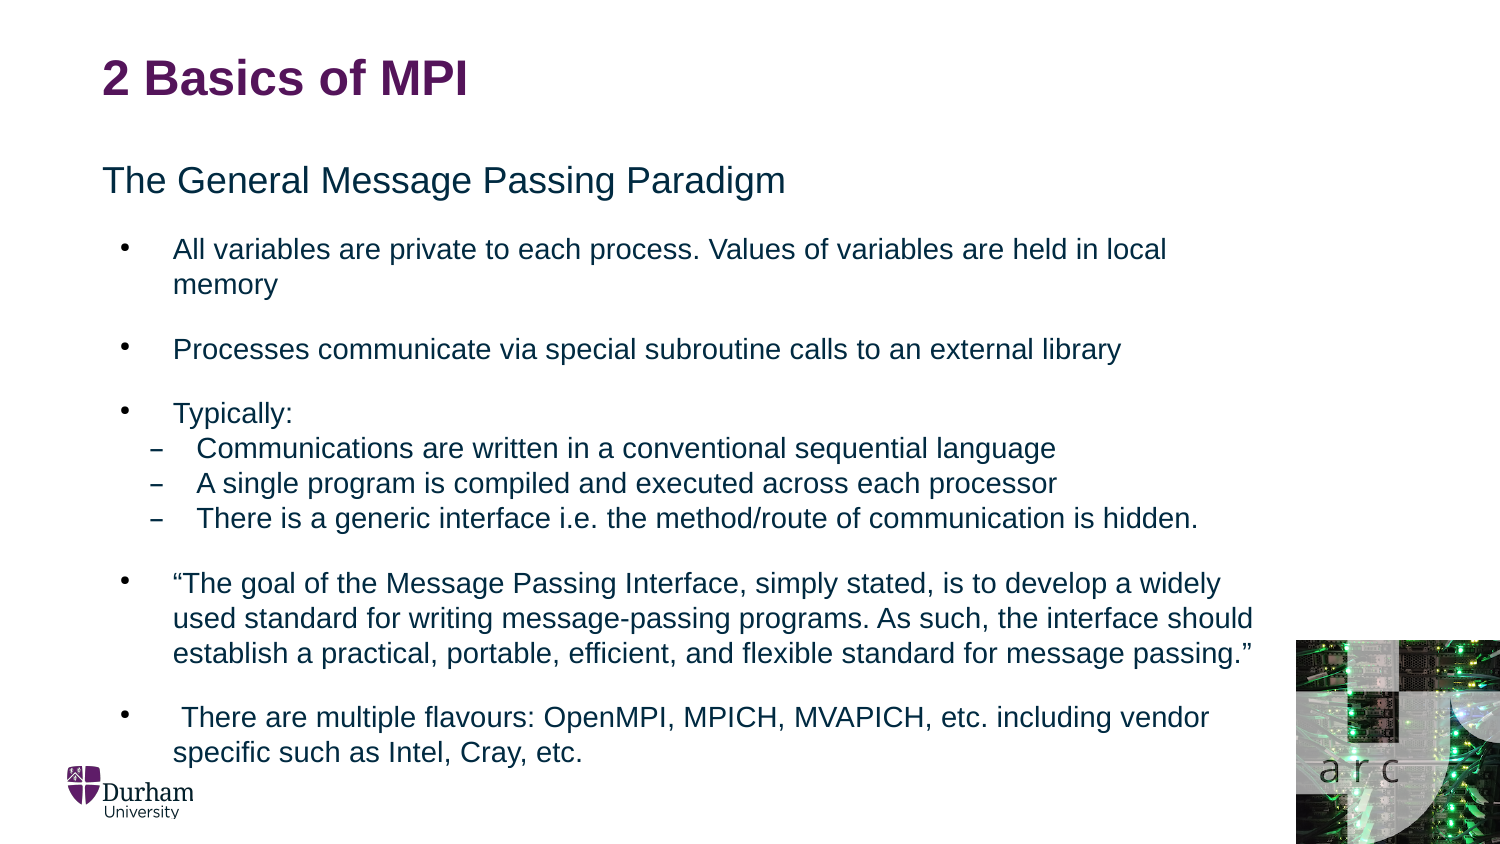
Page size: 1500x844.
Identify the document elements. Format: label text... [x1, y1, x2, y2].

list The General Message Passing Paradigm All variables are private to each process. Values of variables are held in local memory Processes communicate via special subroutine calls to an external library Typically: Communications are written in a conventional sequential language A single program is compiled and executed across each processor There is a generic interface i.e. the method/route of communication is hidden. “The goal of the Message Passing Interface, simply stated, is to develop a widely used standard for writing message-passing programs. As such, the interface should establish a practical, portable, efficient, and flexible standard for message passing.” There are multiple flavours: OpenMPI, MPICH, MVAPICH, etc. including vendor specific such as Intel, Cray, etc. [101, 156, 1258, 494]
title 2 Basics of MPI [101, 45, 1399, 187]
picture [67, 766, 193, 819]
picture [1296, 640, 1500, 844]
